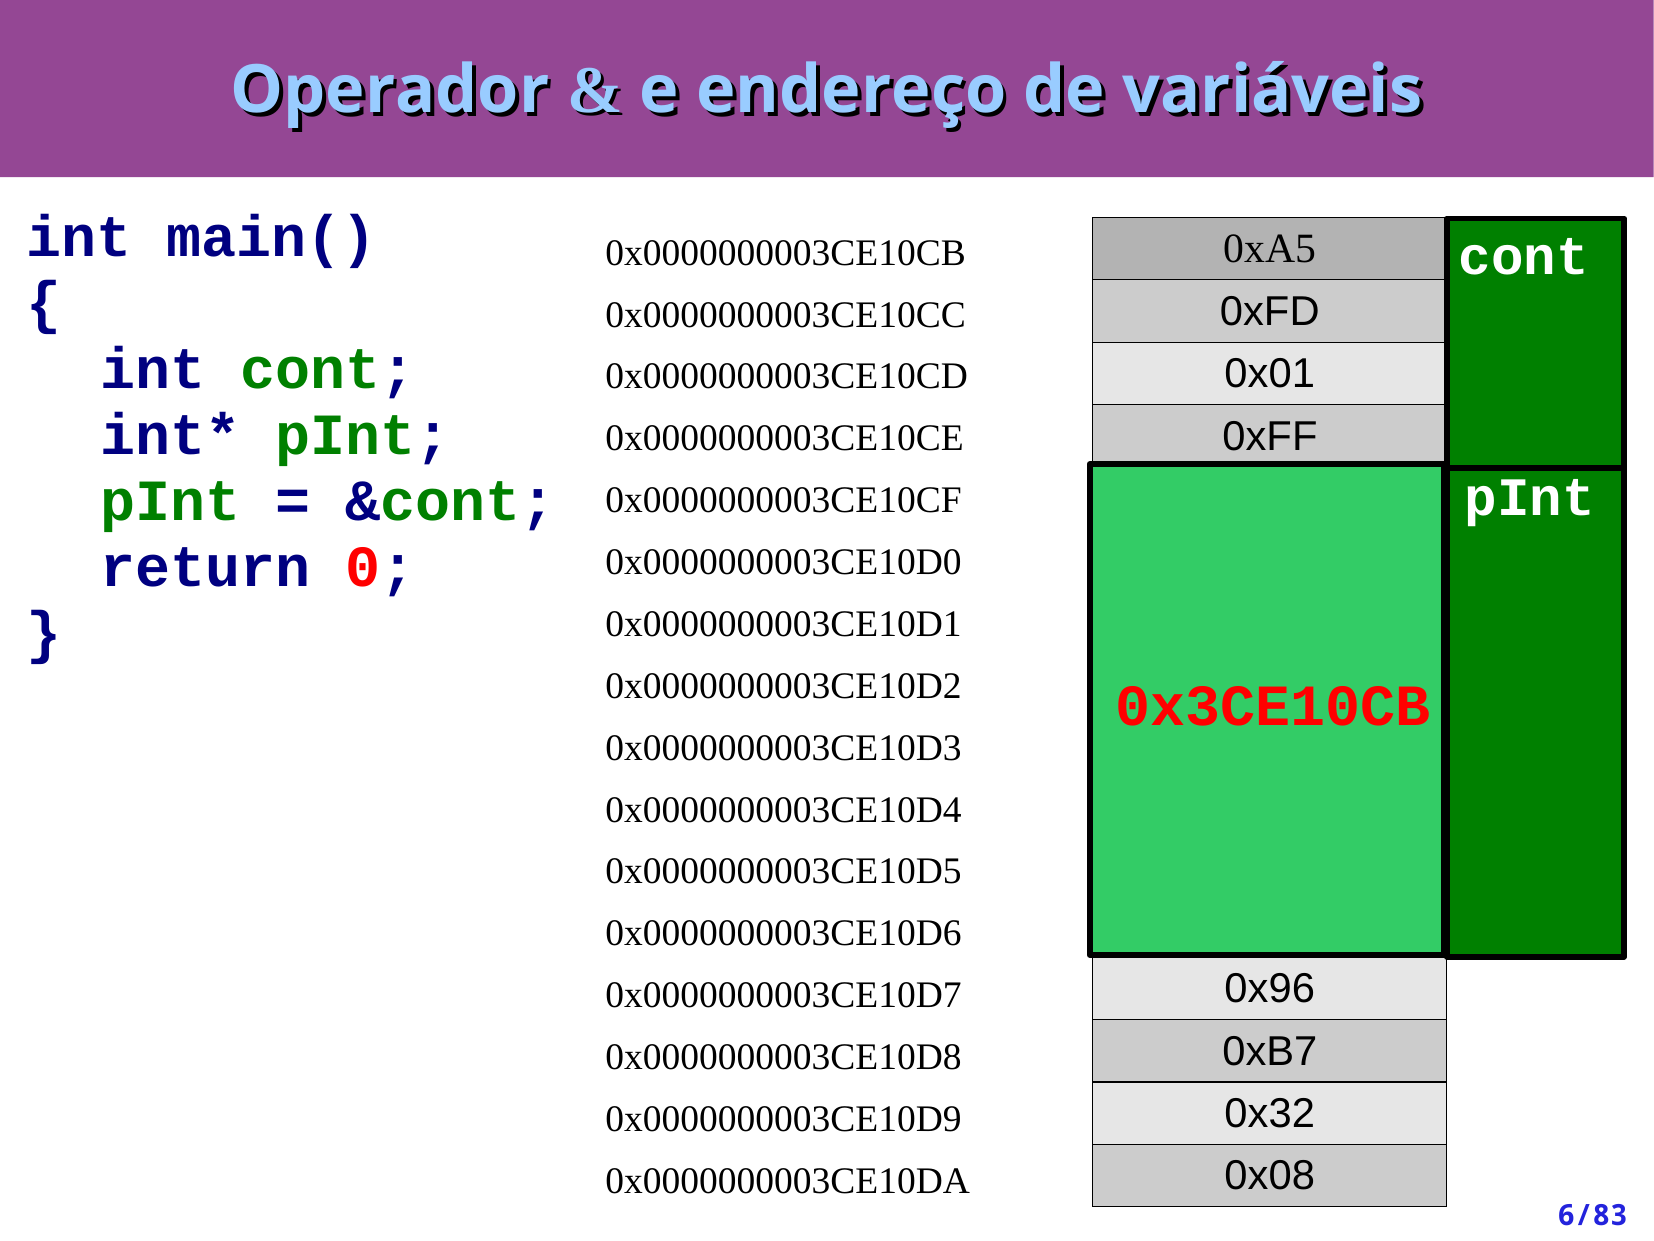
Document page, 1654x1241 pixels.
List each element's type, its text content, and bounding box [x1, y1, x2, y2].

table_cell 0xFF [1093, 405, 1444, 461]
text_box 0x0000000003CE10D5 [590, 843, 1087, 900]
text_box 0x0000000003CE10CE [590, 409, 1093, 467]
text_box 0x0000000003CE10CD [590, 348, 1093, 405]
table_cell 0xFD [1093, 280, 1444, 342]
table_cell 0x32 [1093, 1083, 1446, 1144]
text_box pInt [1447, 471, 1625, 957]
text_box 0x0000000003CE10D9 [590, 1090, 1093, 1148]
table_cell 0x01 [1093, 343, 1444, 404]
text_box cont [1446, 218, 1625, 469]
text_box 0x0000000003CE10CB [590, 224, 1087, 281]
table_cell 0xB7 [1093, 1020, 1446, 1081]
text_box 0x0000000003CE10D3 [590, 719, 1081, 776]
text_box 0x0000000003CE10D7 [590, 966, 1093, 1024]
text_box 0x0000000003CE10D2 [590, 657, 1087, 714]
text_box 0x0000000003CE10CC [590, 286, 1093, 343]
text_box 0x0000000003CE10D8 [590, 1028, 1093, 1086]
title Operador & e endereço de variáveis [82, 0, 1571, 176]
text_box 0x0000000003CE10D6 [590, 904, 1093, 962]
text_box 0x3CE10CB [1089, 464, 1444, 955]
text_box 0x0000000003CE10D4 [590, 781, 1087, 838]
table_cell 0x08 [1093, 1145, 1446, 1206]
text_box 0x0000000003CE10D1 [590, 595, 1087, 653]
text_box 0x0000000003CE10D0 [590, 533, 1087, 591]
text_box 0x0000000003CE10DA [590, 1152, 1093, 1209]
table_cell 0x96 [1093, 958, 1446, 1019]
table_header 0xA5 [1093, 218, 1444, 279]
text_box int main() { int cont; int* pInt; pInt = &cont; return 0; } [11, 200, 609, 591]
text_box 0x0000000003CE10CF [590, 471, 1087, 529]
